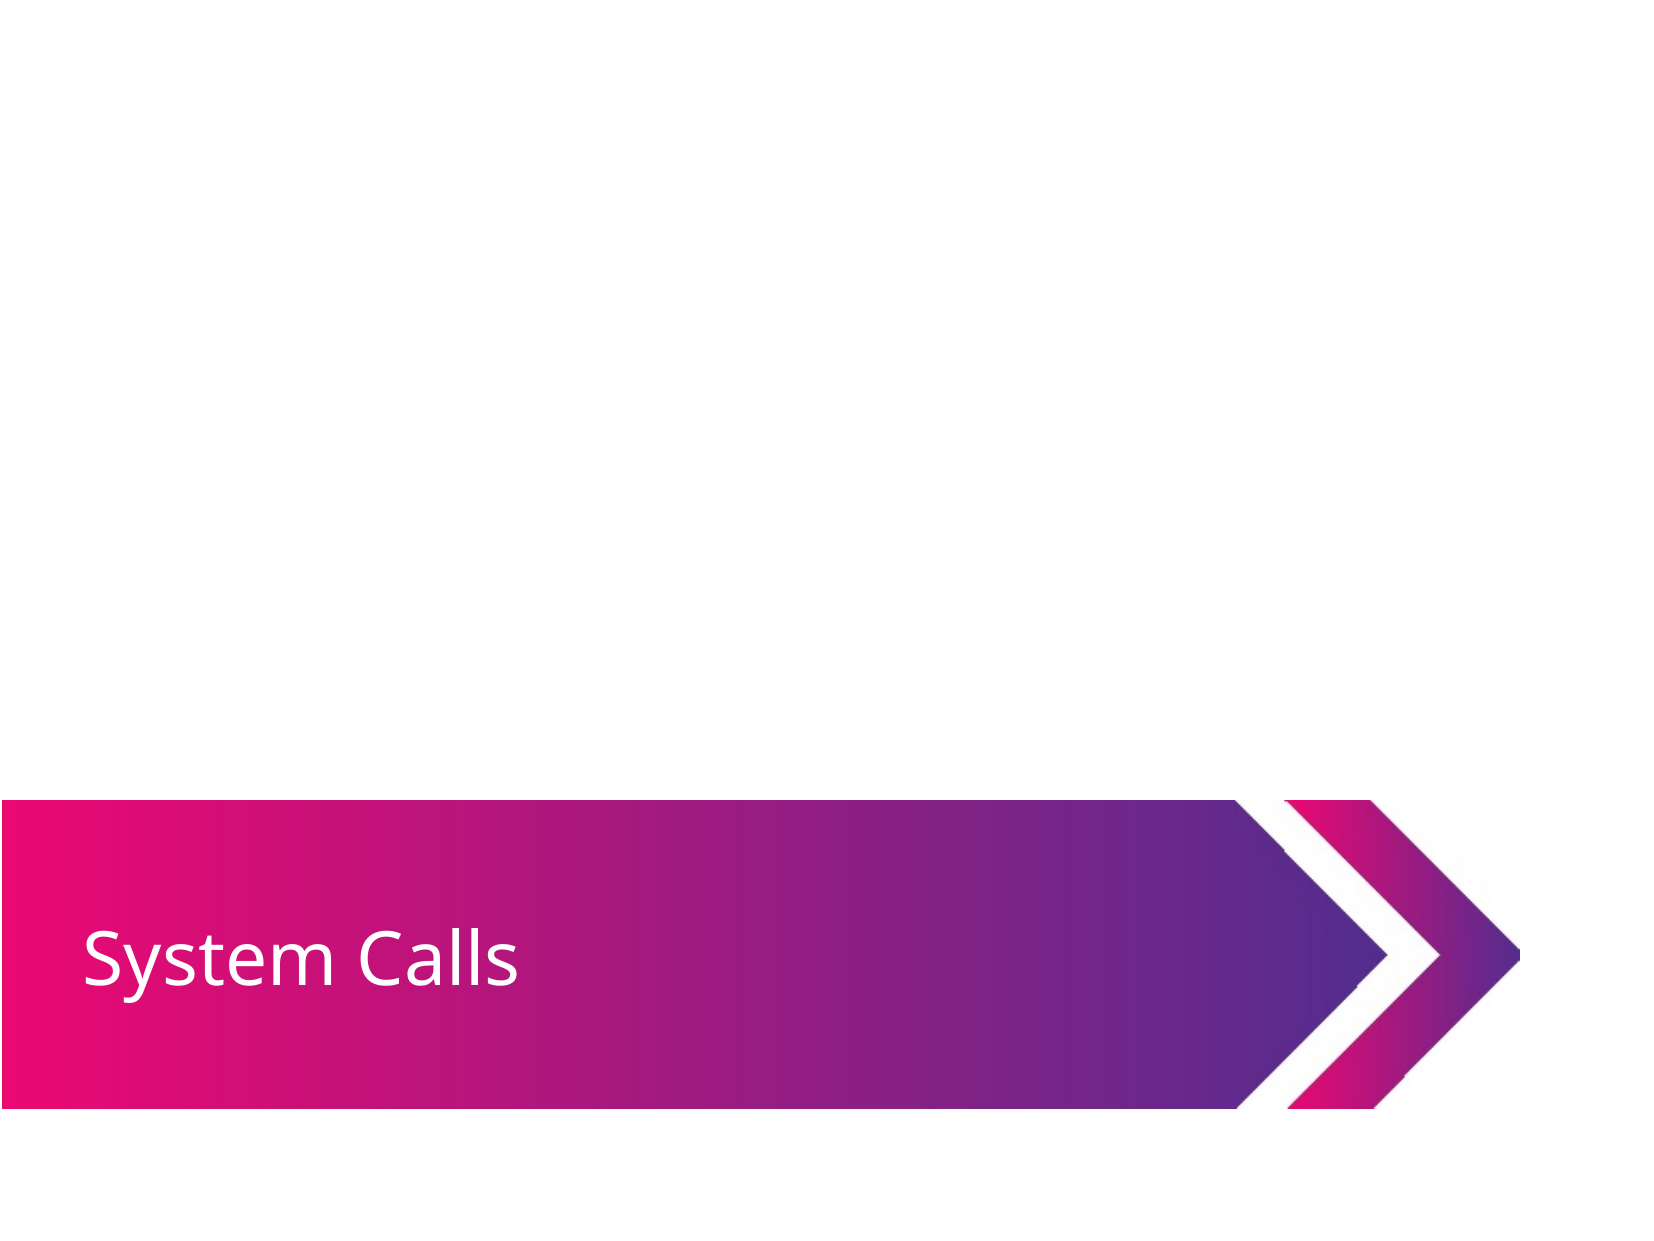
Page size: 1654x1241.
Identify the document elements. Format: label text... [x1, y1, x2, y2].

picture [2, 800, 1520, 1109]
title System Calls [82, 852, 1396, 1060]
